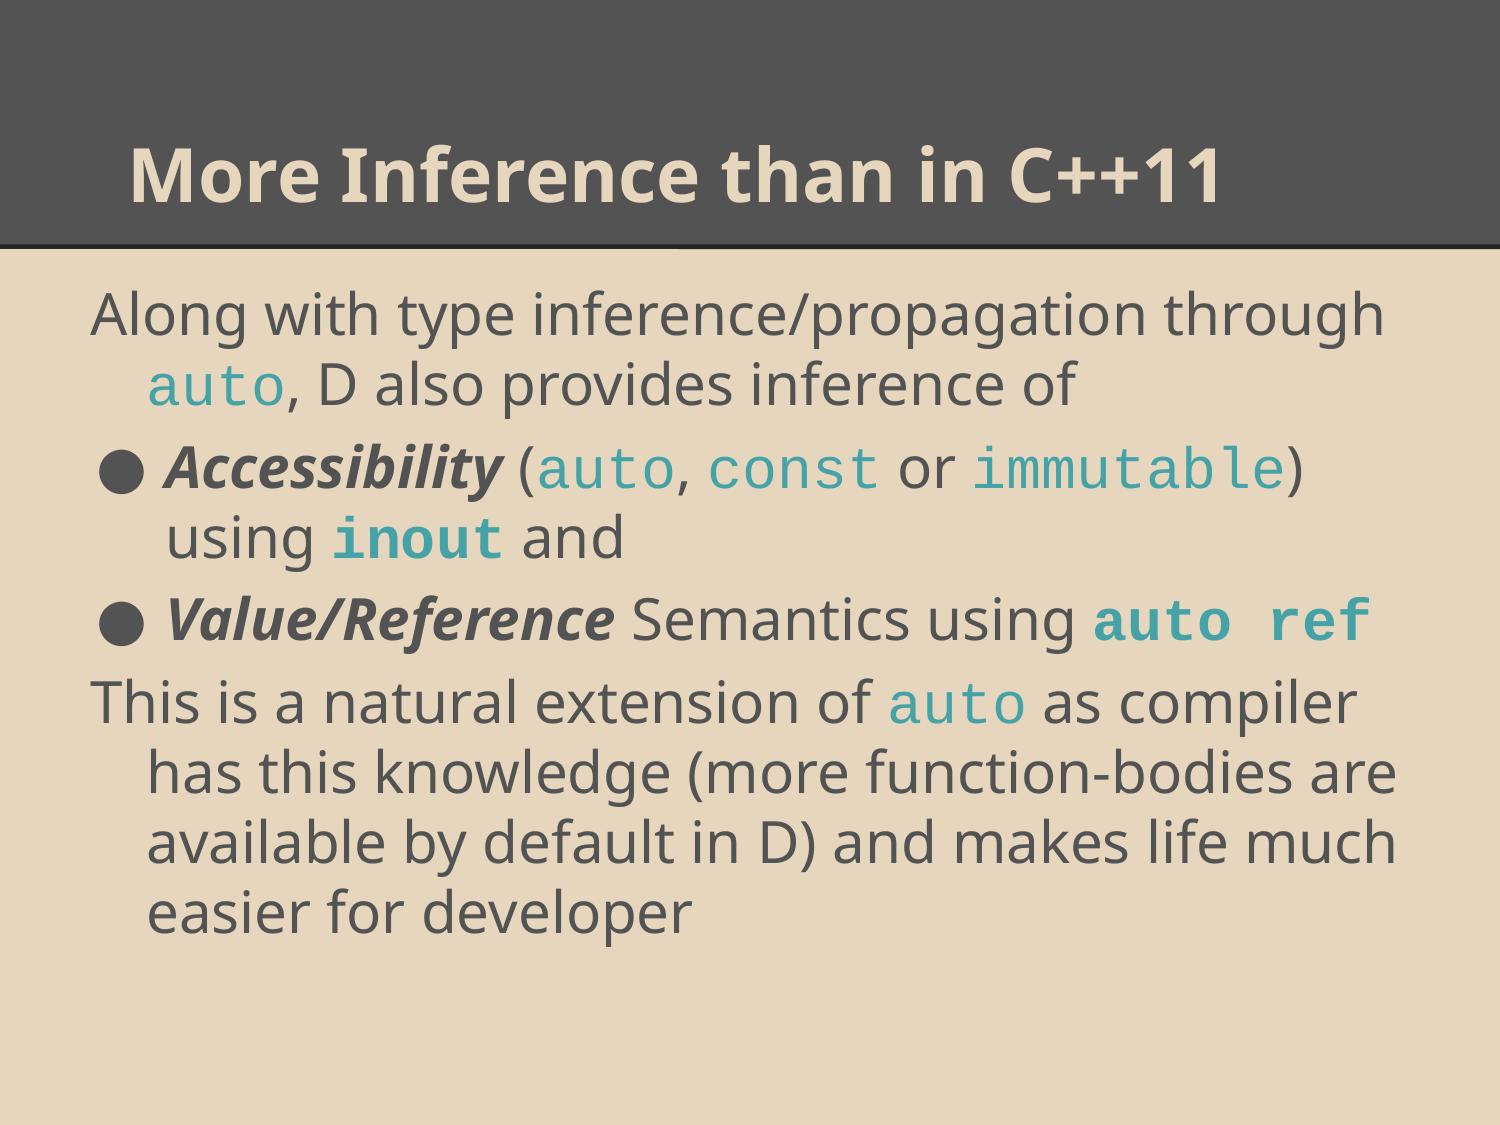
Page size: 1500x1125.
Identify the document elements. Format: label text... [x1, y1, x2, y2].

list Along with type inference/propagation through auto, D also provides inference of Accessibility (auto, const or immutable) using inout and Value/Reference Semantics using auto ref This is a natural extension of auto as compiler has this knowledge (more function-bodies are available by default in D) and makes life much easier for developer [75, 262, 1425, 1078]
title More Inference than in C++11 [75, 45, 1425, 233]
